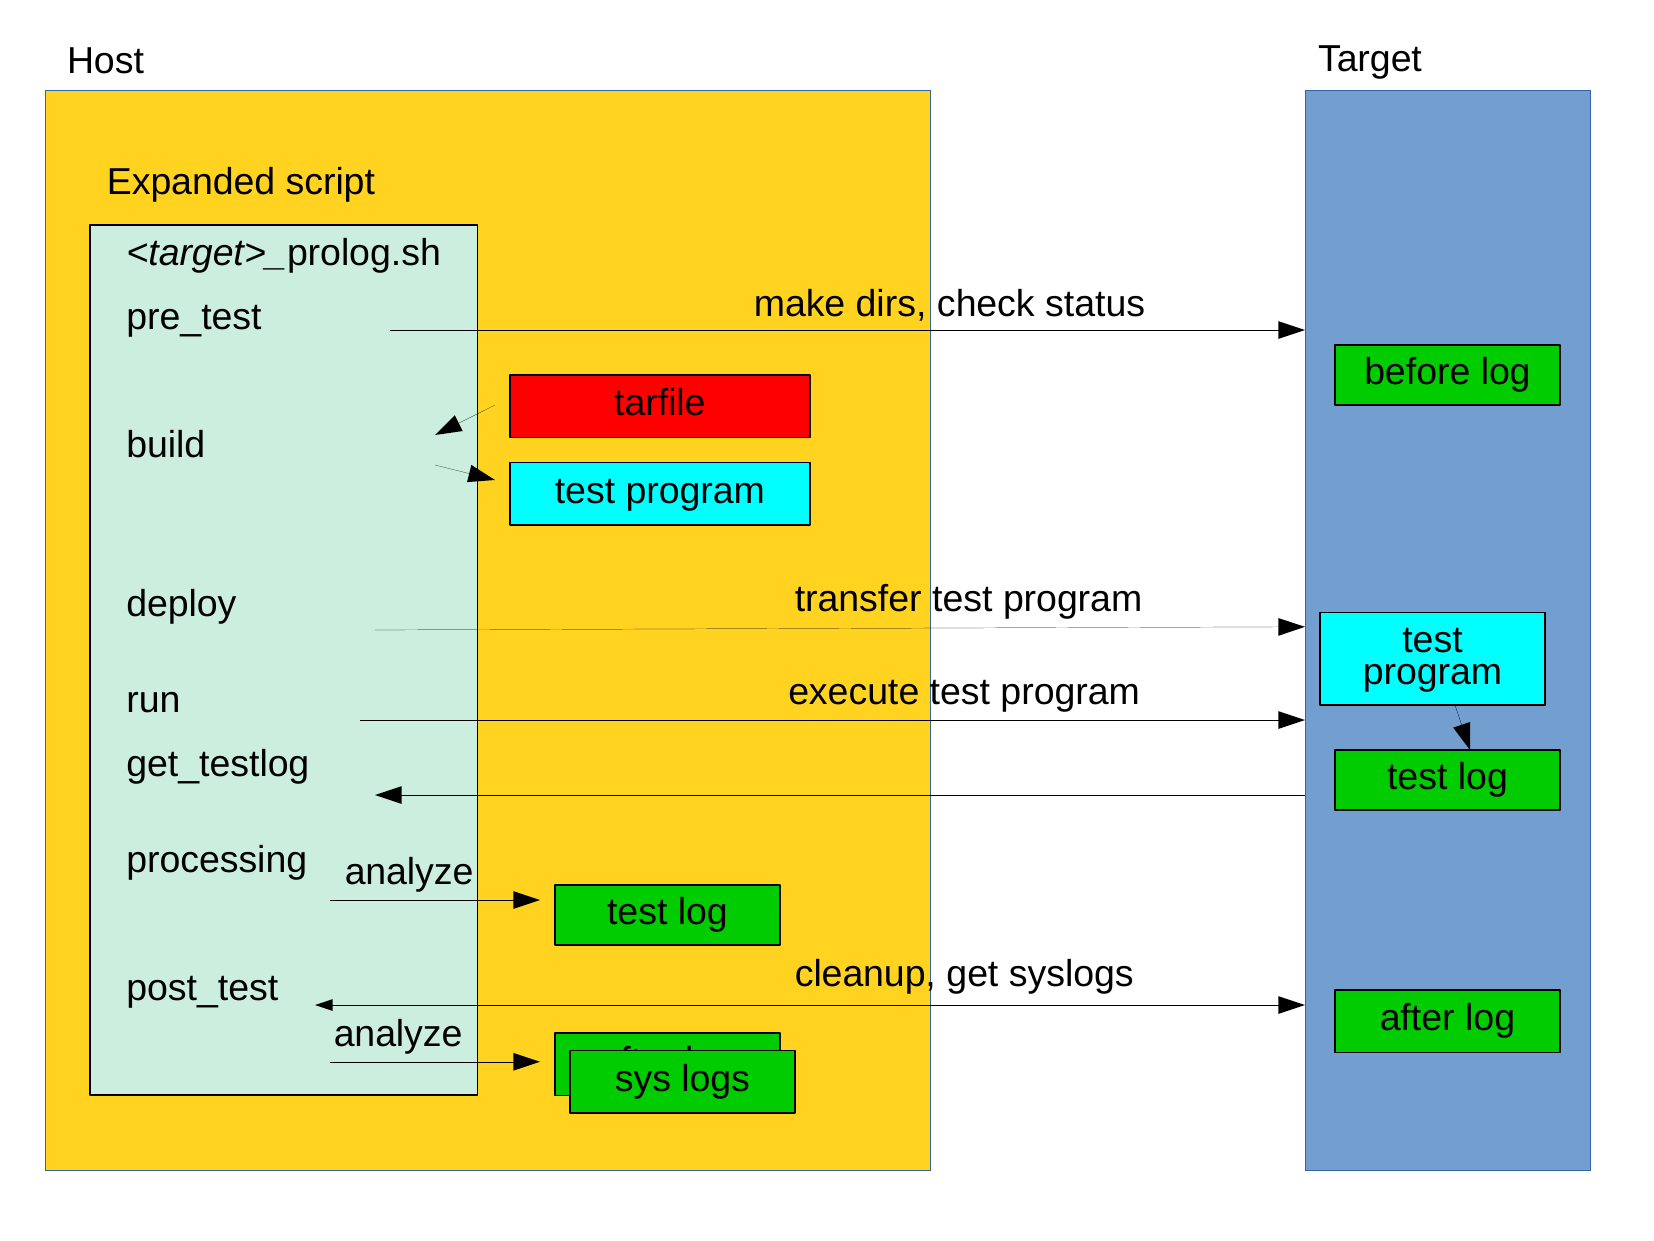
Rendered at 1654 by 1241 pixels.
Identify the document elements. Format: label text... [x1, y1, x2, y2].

text_box before log [1335, 345, 1560, 406]
text_box test log [1334, 750, 1560, 811]
text_box [478, 796, 931, 1005]
text_box [45, 90, 931, 1171]
text_box [478, 721, 931, 795]
text_box Expanded script [92, 153, 391, 211]
text_box [1305, 90, 1591, 1171]
text_box after log [554, 1032, 780, 1096]
text_box <target>_prolog.sh pre_test build deploy run get_testlog processing post_test [89, 225, 478, 1096]
text_box after log [1334, 989, 1560, 1053]
text_box execute test program [773, 663, 1156, 721]
text_box Target [1303, 30, 1437, 102]
text_box analyze [319, 1005, 478, 1062]
text_box test log [555, 885, 780, 946]
text_box transfer test program [780, 570, 1158, 627]
text_box sys logs [570, 1050, 795, 1113]
text_box [478, 629, 931, 720]
text_box tarfile [509, 374, 810, 438]
text_box test program [510, 462, 810, 525]
text_box analyze [330, 843, 489, 901]
text_box cleanup, get syslogs [780, 945, 1149, 1002]
text_box make dirs, check status [739, 275, 1161, 333]
text_box Host [52, 32, 159, 104]
text_box test program [1320, 612, 1545, 705]
text_box [478, 331, 931, 629]
